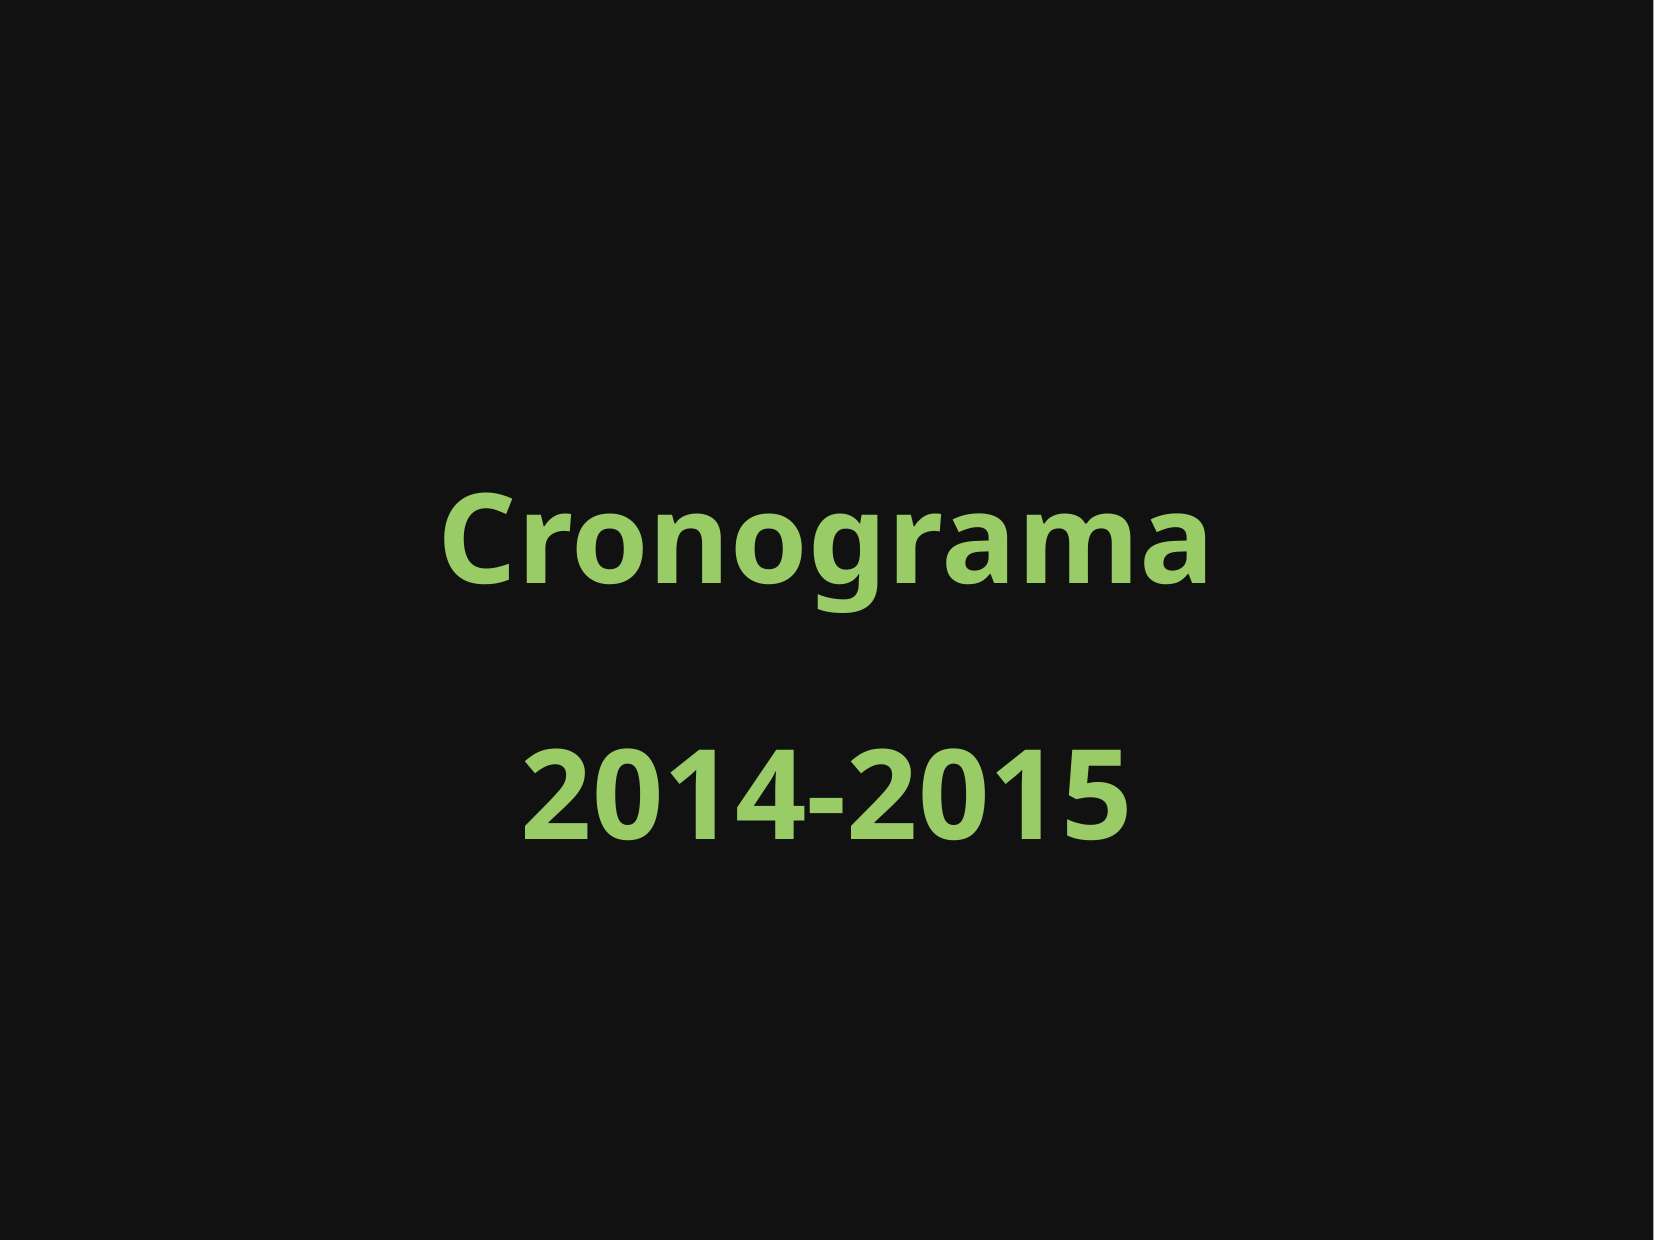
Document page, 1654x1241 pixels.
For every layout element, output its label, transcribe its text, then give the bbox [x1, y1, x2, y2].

title Cronograma 2014-2015 [82, 430, 1571, 811]
